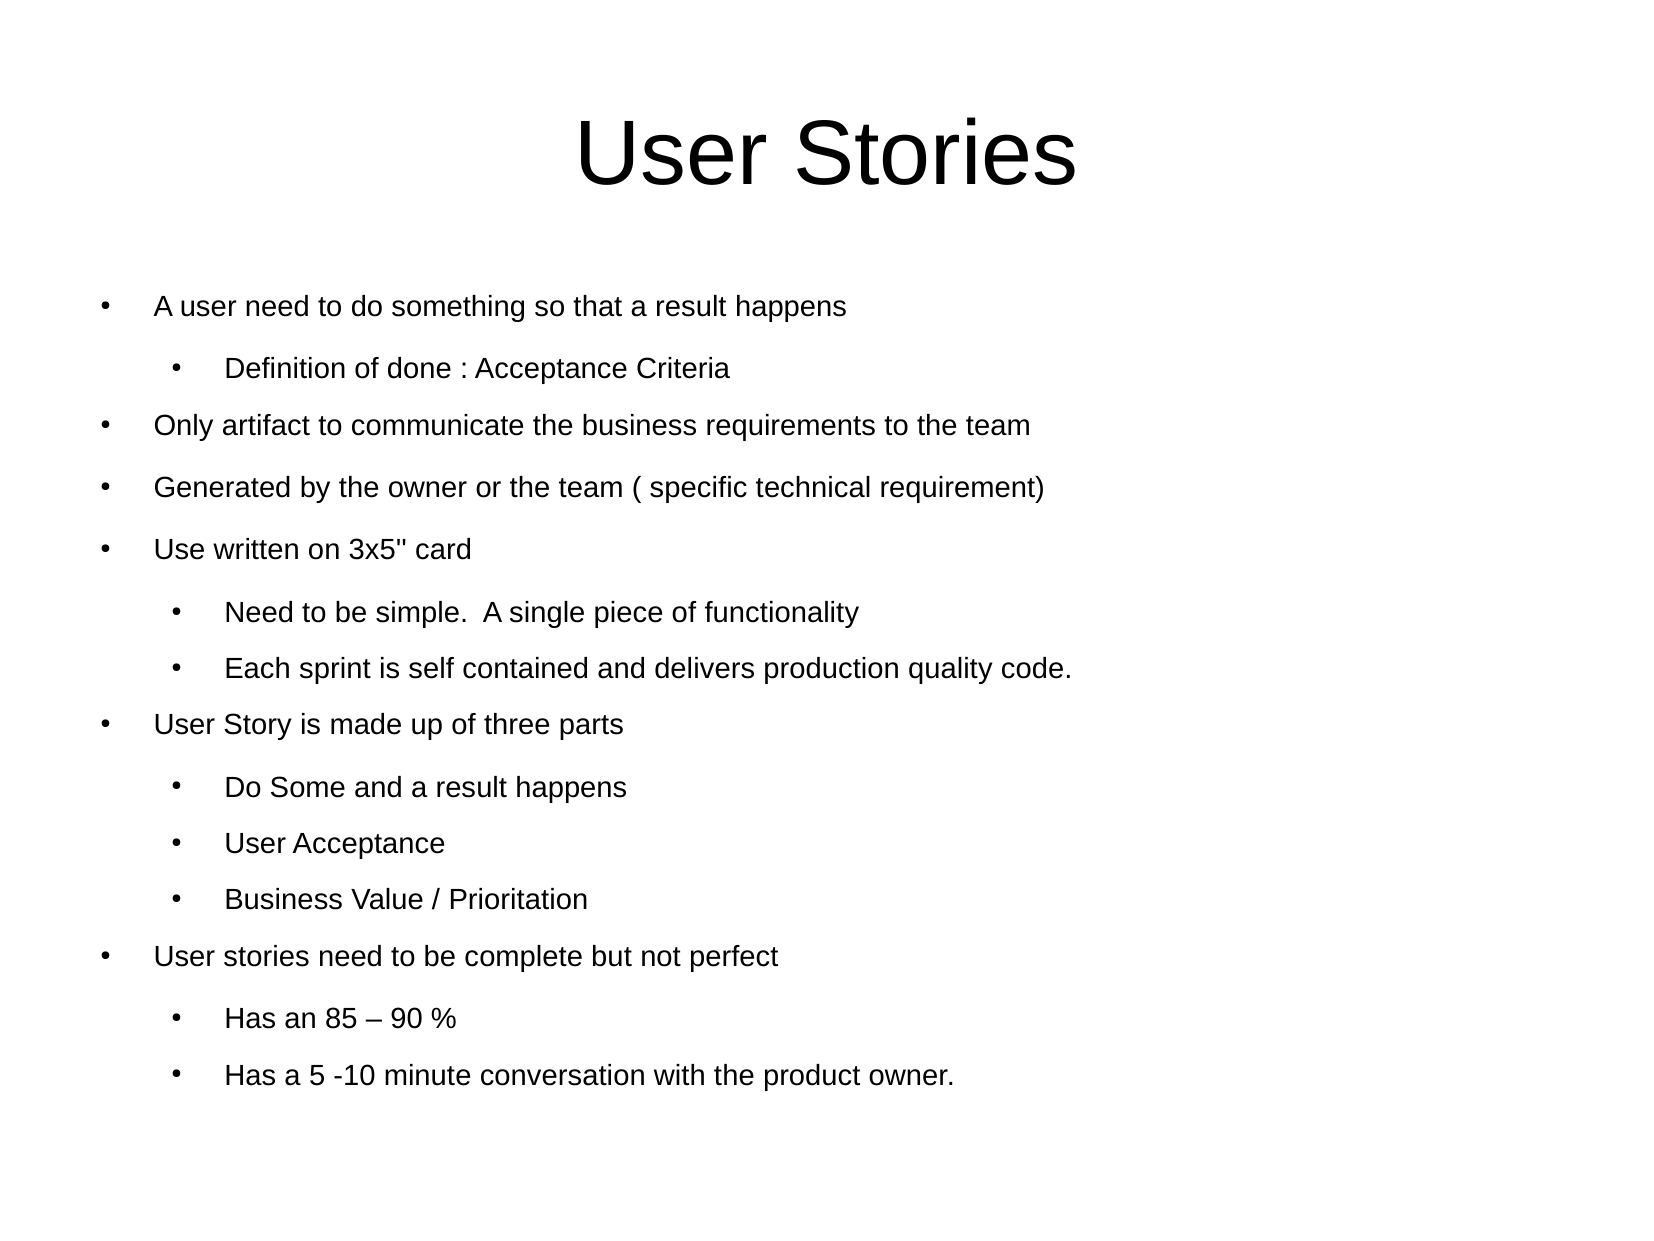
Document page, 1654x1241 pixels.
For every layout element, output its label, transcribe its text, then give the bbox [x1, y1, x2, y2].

list A user need to do something so that a result happens Definition of done : Acceptance Criteria Only artifact to communicate the business requirements to the team Generated by the owner or the team ( specific technical requirement) Use written on 3x5'' card Need to be simple. A single piece of functionality Each sprint is self contained and delivers production quality code. User Story is made up of three parts Do Some and a result happens User Acceptance Business Value / Prioritation User stories need to be complete but not perfect Has an 85 – 90 % Has a 5 -10 minute conversation with the product owner. [82, 290, 1571, 1109]
title User Stories [82, 49, 1571, 257]
